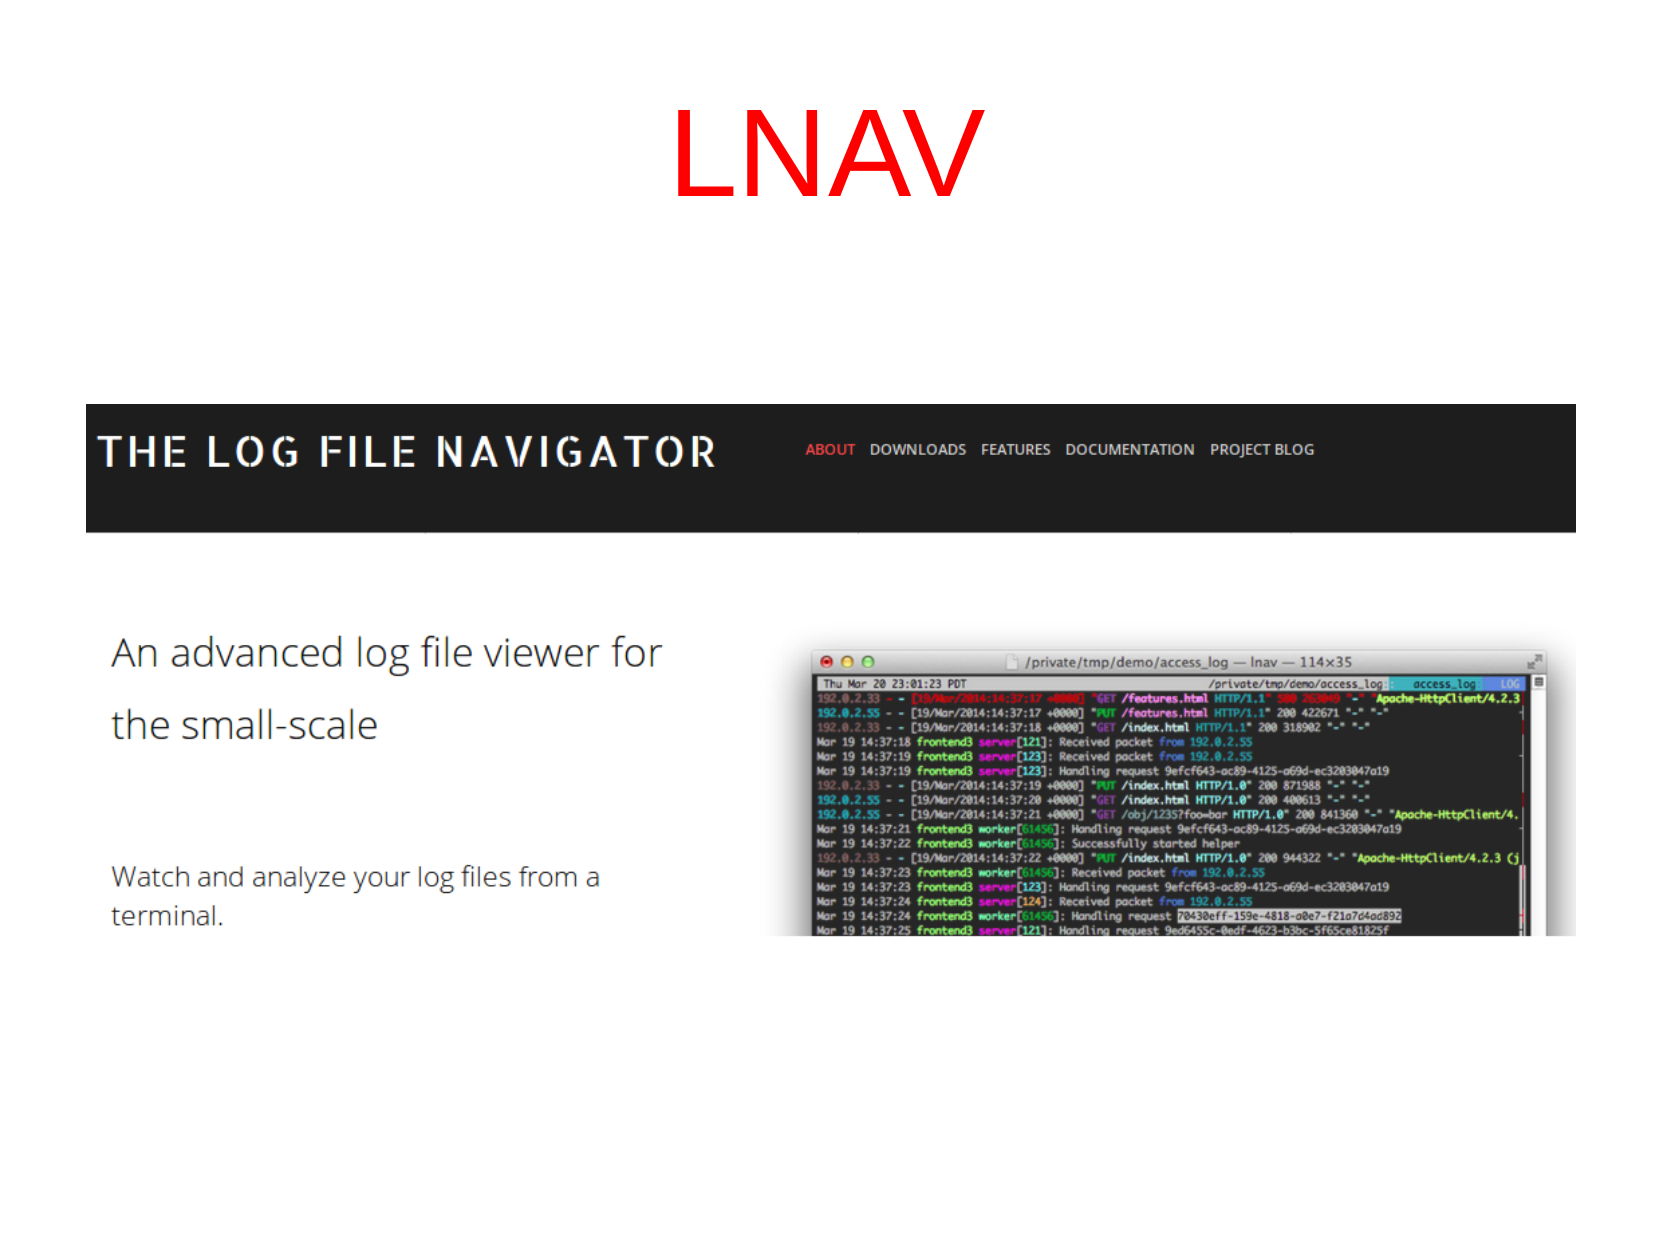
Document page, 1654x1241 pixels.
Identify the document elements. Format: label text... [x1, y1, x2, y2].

title LNAV [82, 49, 1571, 257]
picture [86, 404, 1576, 955]
